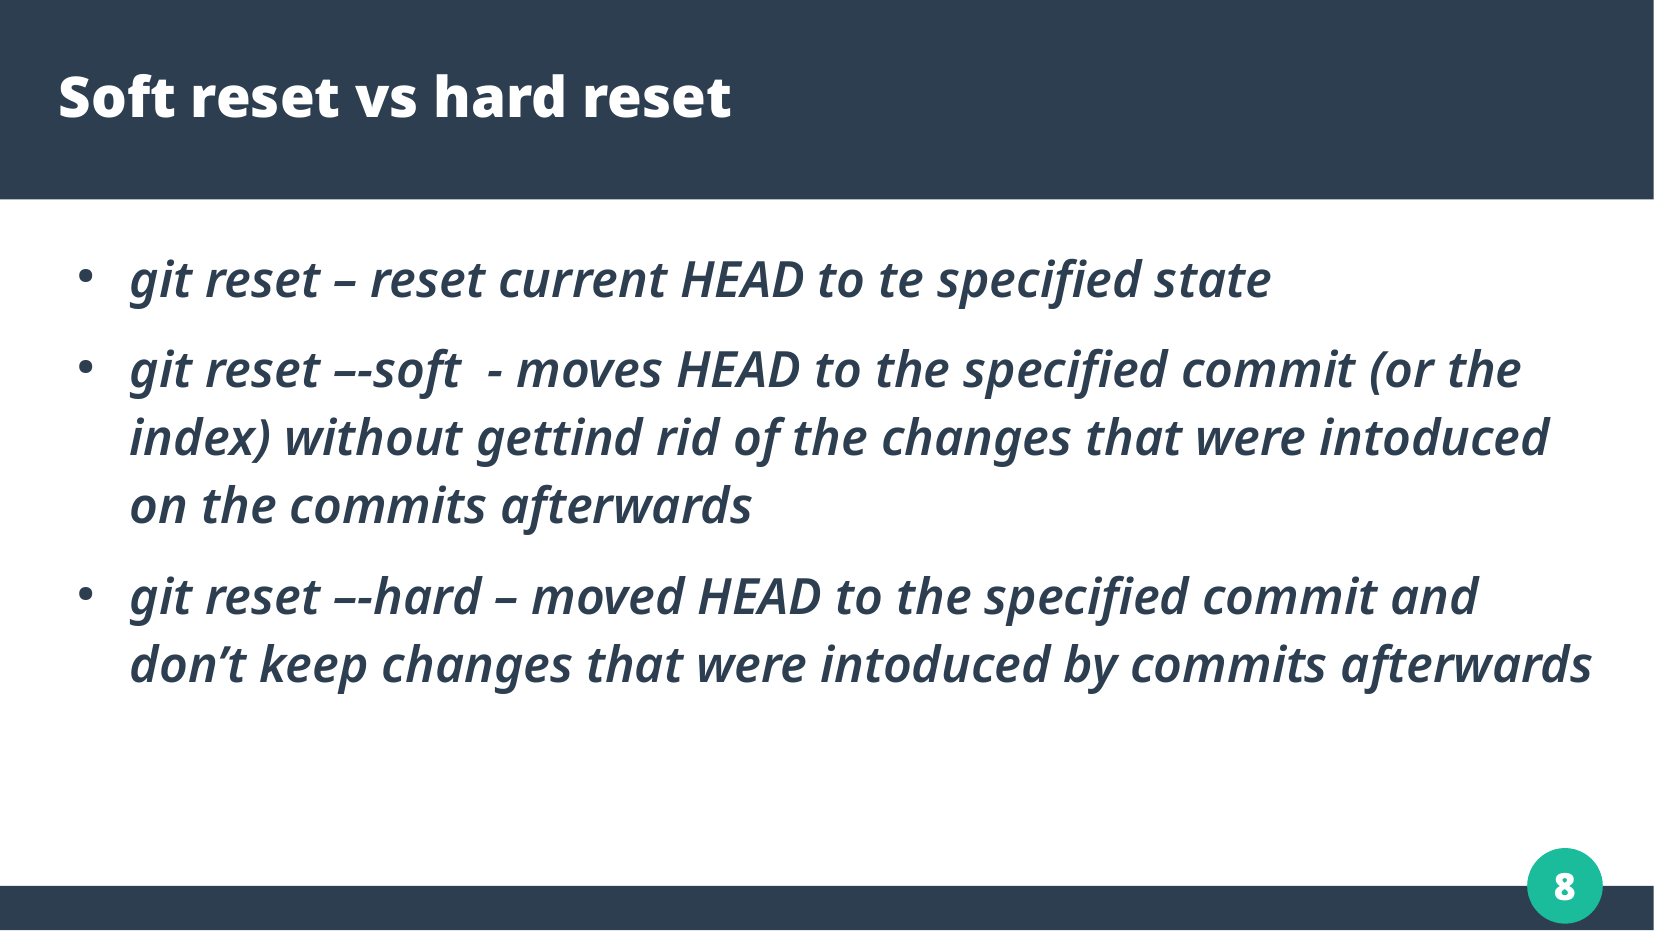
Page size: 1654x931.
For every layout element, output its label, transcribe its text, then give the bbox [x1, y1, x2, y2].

title Soft reset vs hard reset [59, 37, 1595, 155]
list git reset – reset current HEAD to te specified state git reset –-soft - moves HEAD to the specified commit (or the index) without gettind rid of the changes that were intoduced on the commits afterwards git reset –-hard – moved HEAD to the specified commit and don’t keep changes that were intoduced by commits afterwards [59, 243, 1595, 864]
